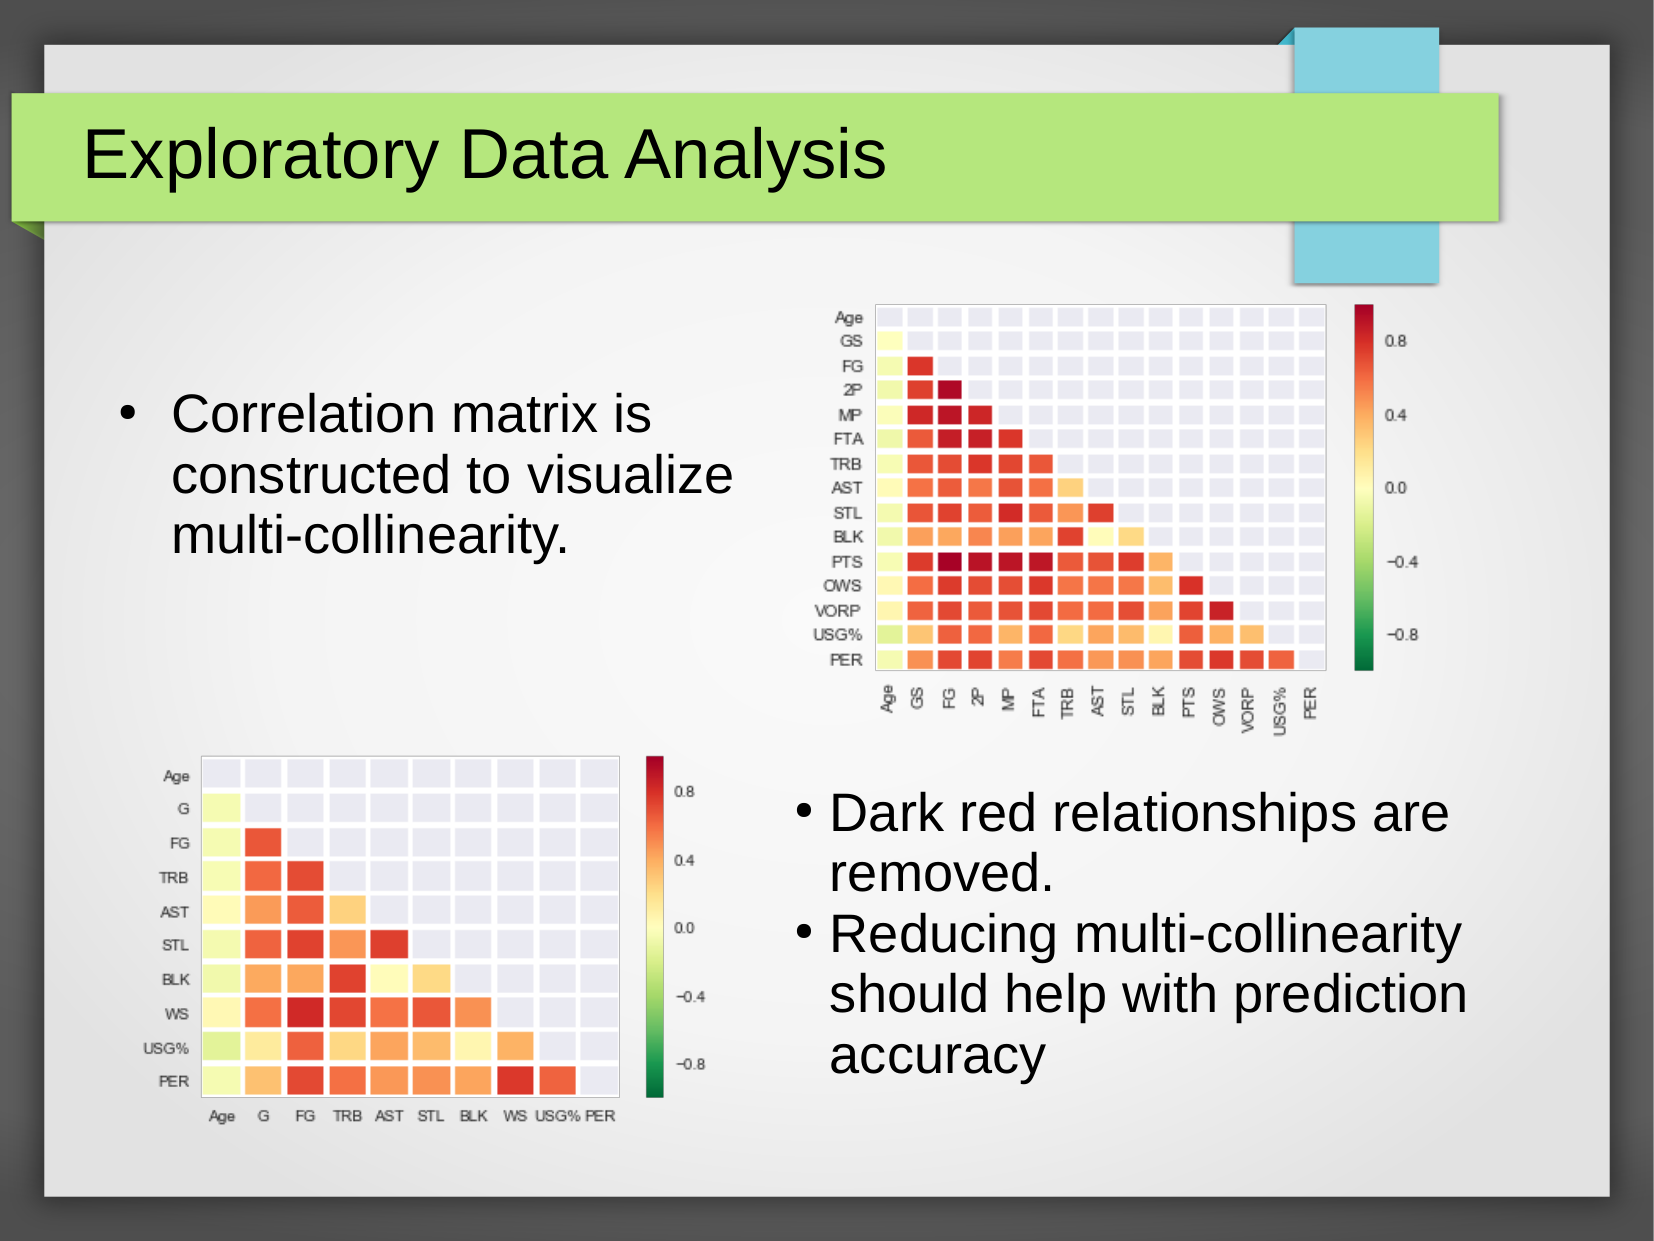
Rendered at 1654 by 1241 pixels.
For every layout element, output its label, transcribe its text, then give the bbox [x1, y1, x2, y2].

title Exploratory Data Analysis [82, 94, 1264, 213]
text_box Dark red relationships are removed. Reducing multi-collinearity should help with prediction accuracy [779, 774, 1552, 1093]
list Correlation matrix is constructed to visualize multi-collinearity. [100, 383, 753, 719]
picture [0, 0, 1654, 1241]
